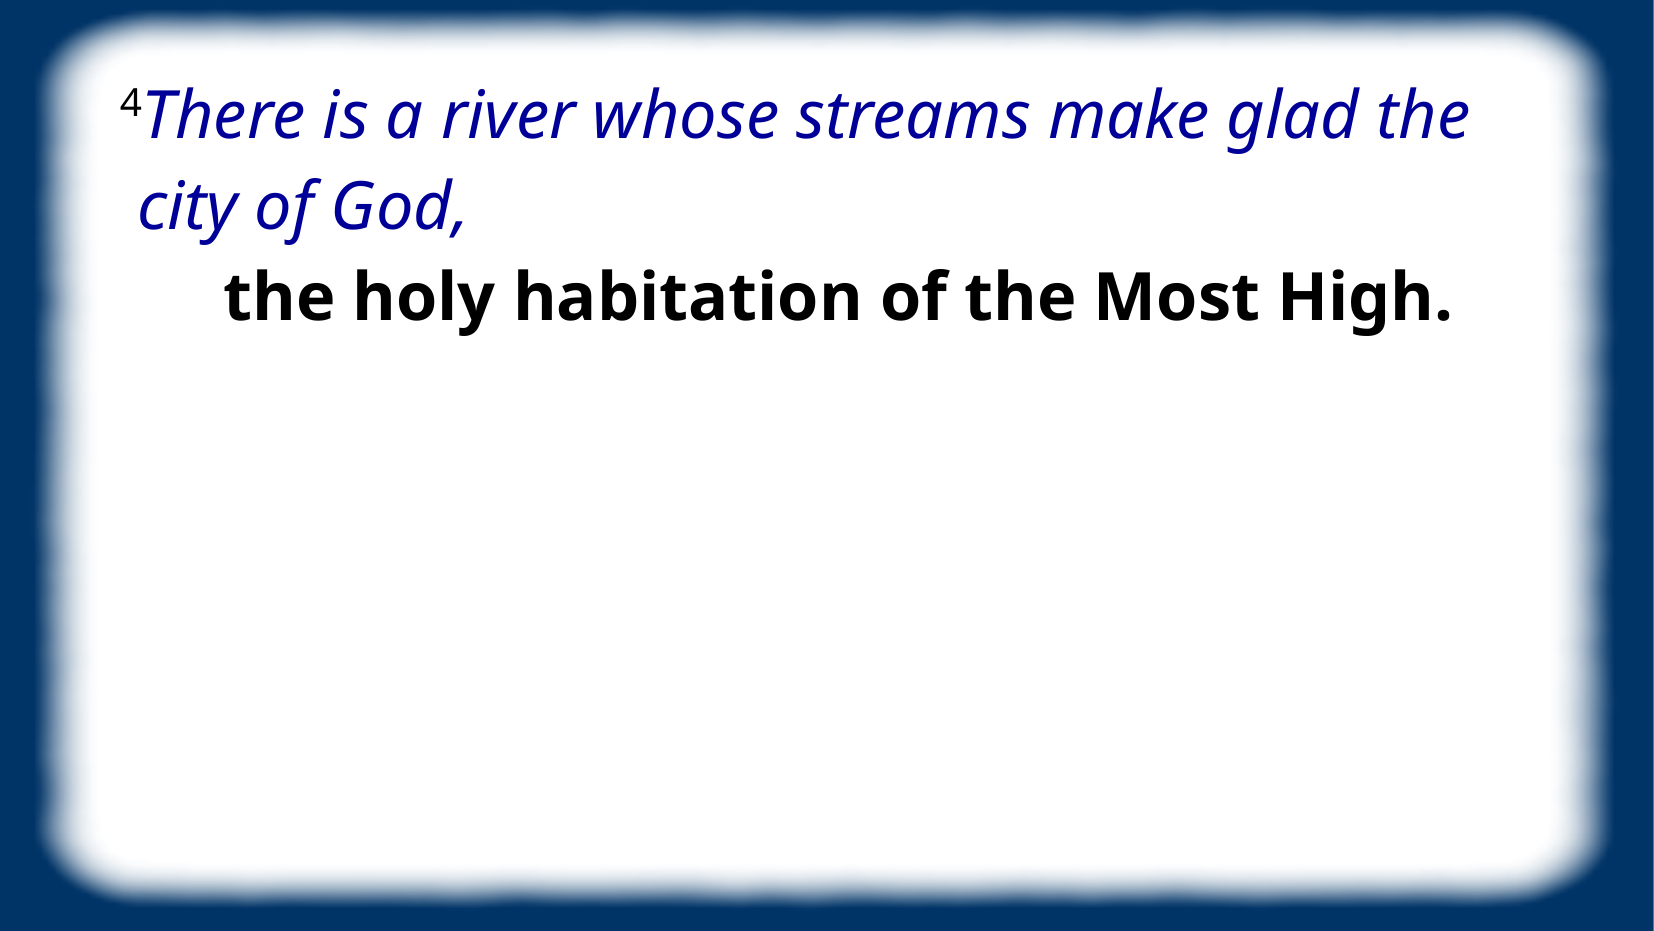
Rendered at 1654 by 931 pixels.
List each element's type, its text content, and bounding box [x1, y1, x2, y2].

text_box 4There is a river whose streams make glad the city of God, the holy habitation of the Most High. [105, 60, 1546, 342]
picture [0, 0, 1654, 931]
